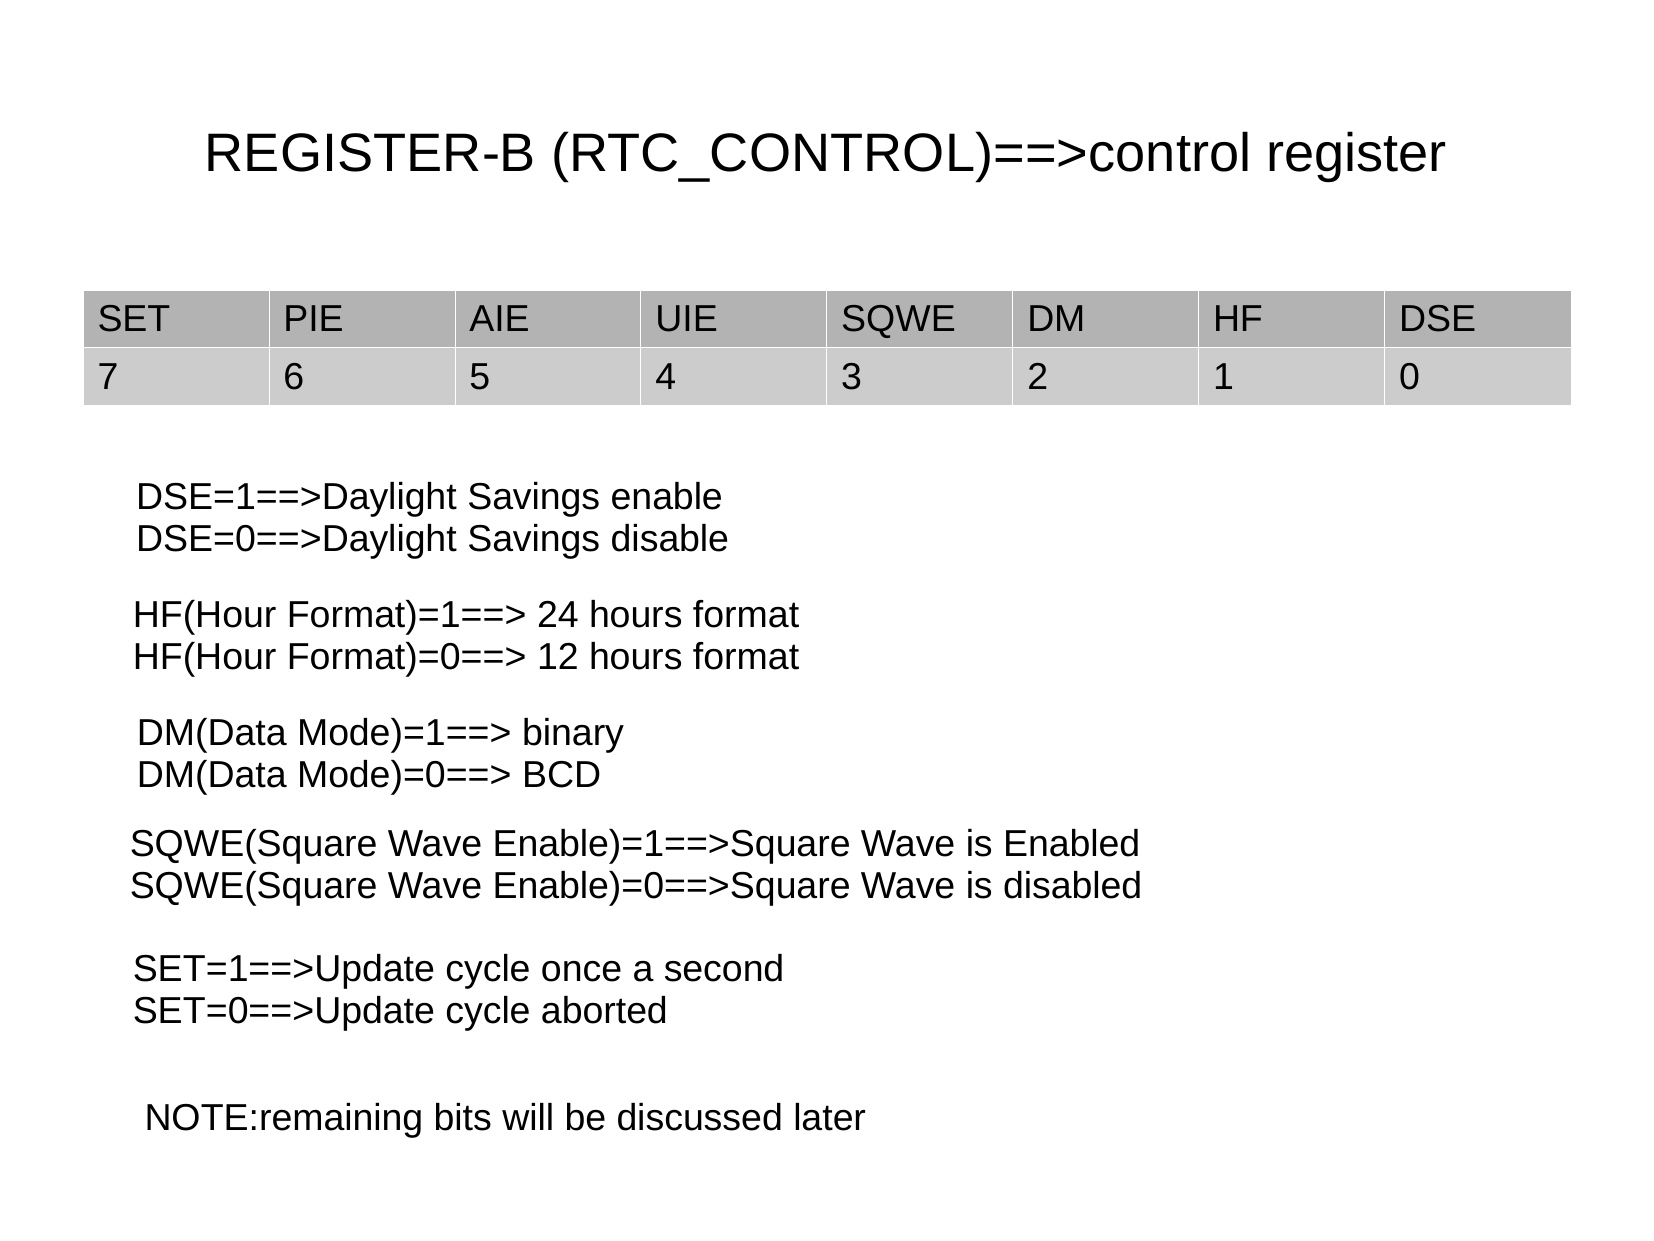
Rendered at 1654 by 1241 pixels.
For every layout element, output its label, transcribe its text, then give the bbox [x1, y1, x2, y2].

table_cell 4 [641, 348, 826, 405]
table_header SQWE [827, 291, 1012, 347]
table_header SET [84, 291, 269, 347]
table_header AIE [456, 291, 640, 347]
table_cell 5 [456, 348, 640, 405]
table_header PIE [270, 291, 455, 347]
text_box NOTE:remaining bits will be discussed later [129, 1088, 882, 1146]
table_cell 0 [1385, 348, 1571, 405]
text_box SET=1==>Update cycle once a second SET=0==>Update cycle aborted [118, 940, 800, 1040]
table_cell 7 [84, 348, 269, 405]
table_header DSE [1385, 291, 1571, 347]
title REGISTER-B (RTC_CONTROL)==>control register [82, 49, 1571, 257]
text_box DM(Data Mode)=1==> binary DM(Data Mode)=0==> BCD [122, 704, 650, 804]
table_cell 2 [1013, 348, 1198, 405]
table_header DM [1013, 291, 1198, 347]
table_header UIE [641, 291, 826, 347]
table_cell 3 [827, 348, 1012, 405]
table_cell 1 [1199, 348, 1384, 405]
text_box DSE=1==>Daylight Savings enable DSE=0==>Daylight Savings disable [121, 468, 745, 567]
table_cell 6 [270, 348, 455, 405]
text_box HF(Hour Format)=1==> 24 hours format HF(Hour Format)=0==> 12 hours format [118, 586, 815, 686]
table_header HF [1199, 291, 1384, 347]
text_box SQWE(Square Wave Enable)=1==>Square Wave is Enabled SQWE(Square Wave Enable)=0==>Square Wave is disabled [115, 814, 1158, 914]
